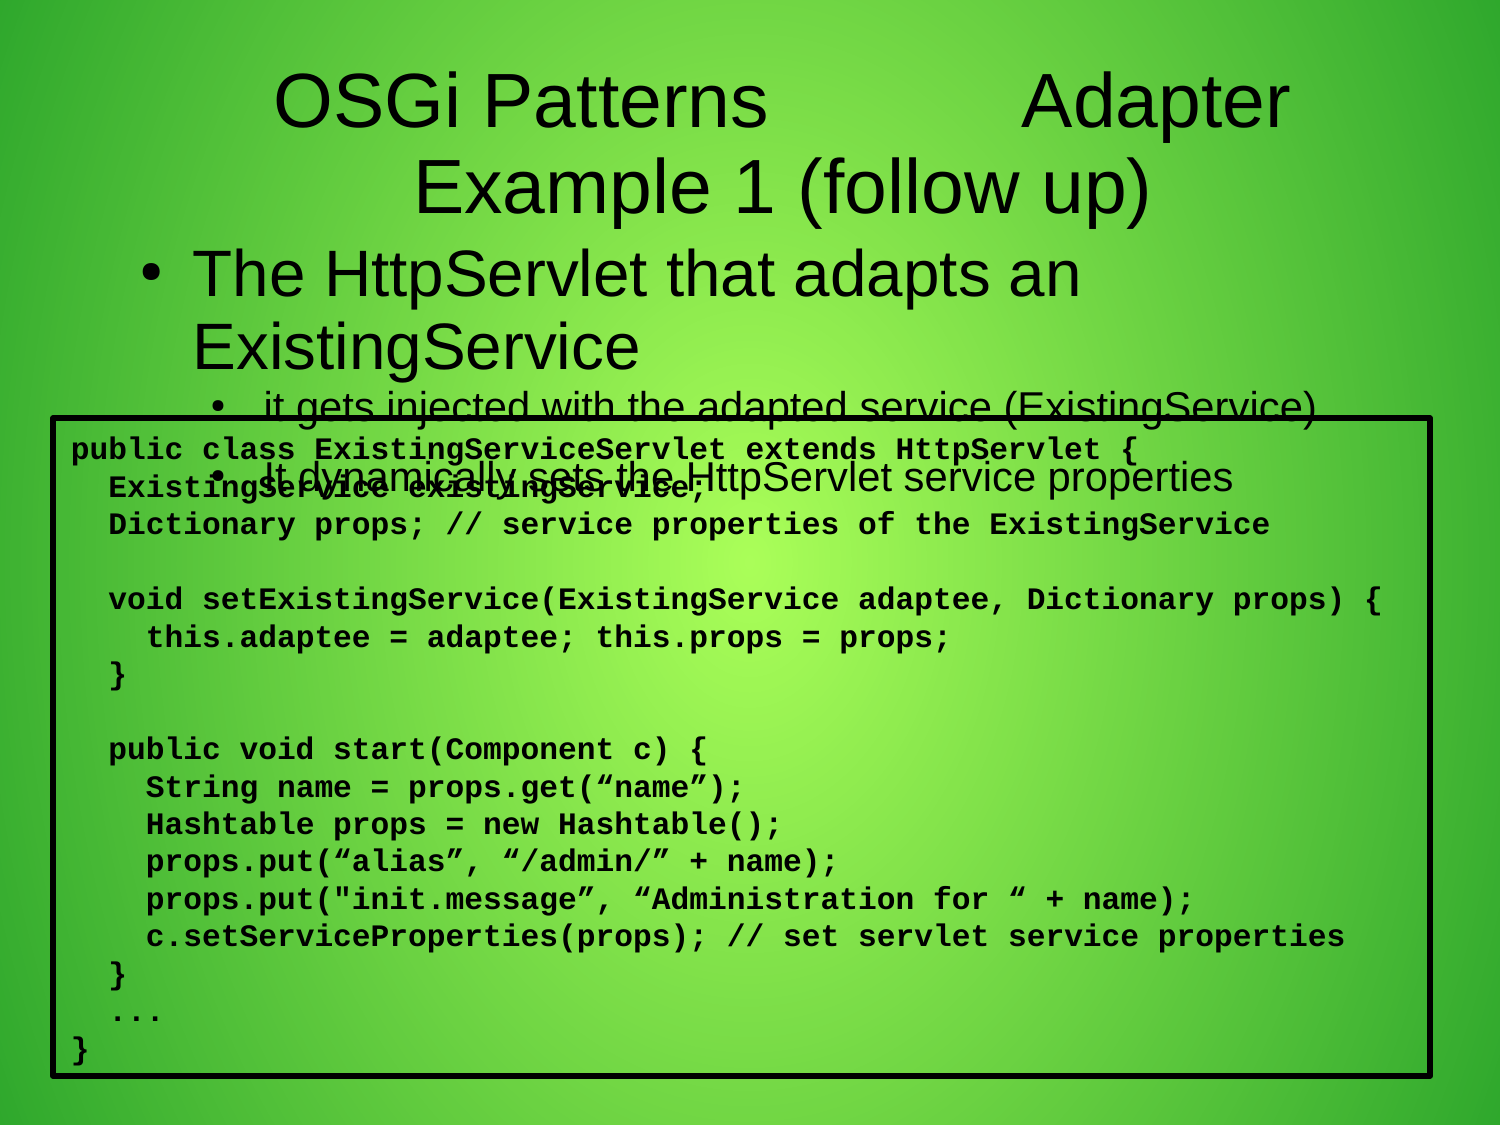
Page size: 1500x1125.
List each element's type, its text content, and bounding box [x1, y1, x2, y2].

title OSGi Patterns Adapter Example 1 (follow up) [112, 42, 1454, 246]
text_box public class ExistingServiceServlet extends HttpServlet { ExistingService existingService; Dictionary props; // service properties of the ExistingService void setExistingService(ExistingService adaptee, Dictionary props) { this.adaptee = adaptee; this.props = props; } public void start(Component c) { String name = props.get(“name”); Hashtable props = new Hashtable(); props.put(“alias”, “/admin/” + name); props.put("init.message”, “Administration for “ + name); c.setServiceProperties(props); // set servlet service properties } ... } [52, 418, 1431, 1076]
list The HttpServlet that adapts an ExistingService it gets injected with the adapted service (ExistingService) It dynamically sets the HttpServlet service properties [107, 229, 1383, 408]
